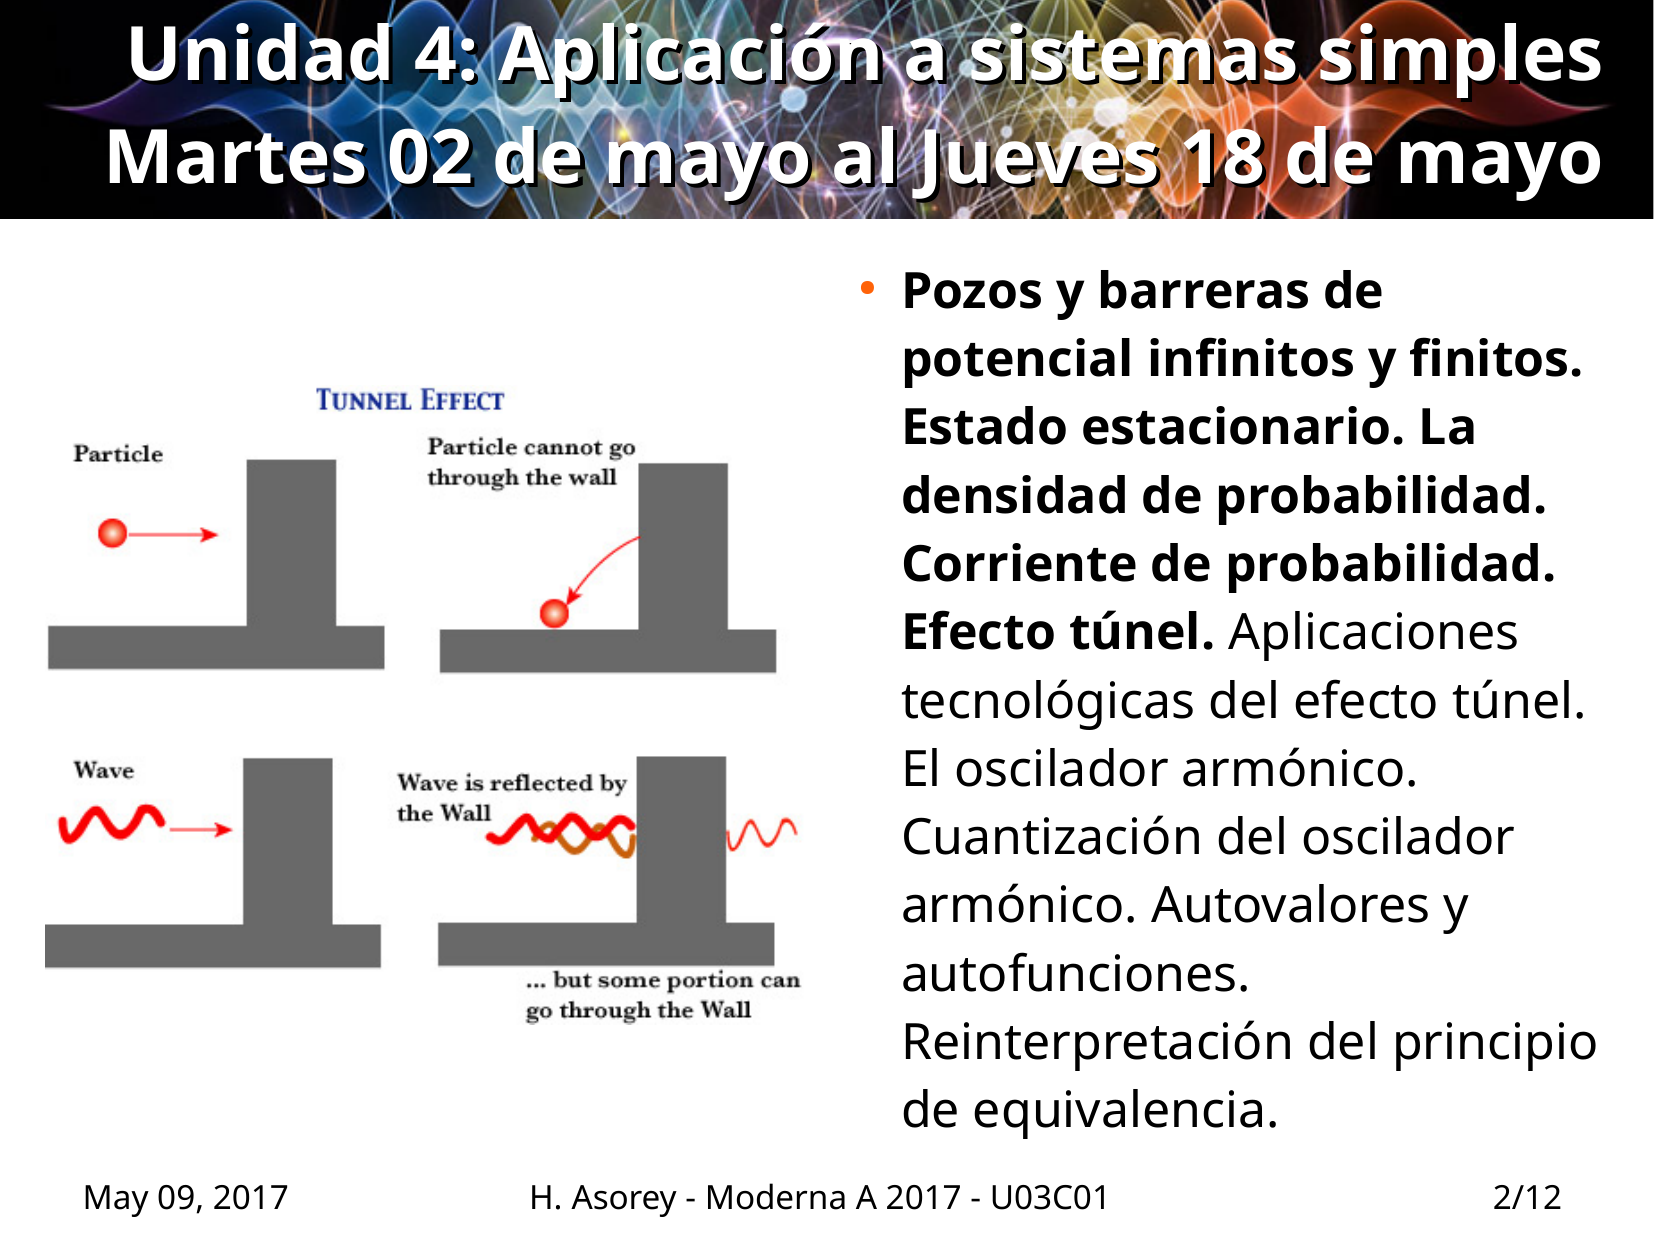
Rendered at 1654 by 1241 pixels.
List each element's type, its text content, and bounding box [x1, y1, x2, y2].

list Pozos y barreras de potencial infinitos y finitos. Estado estacionario. La densidad de probabilidad. Corriente de probabilidad. Efecto túnel. Aplicaciones tecnológicas del efecto túnel. El oscilador armónico. Cuantización del oscilador armónico. Autovalores y autofunciones. Reinterpretación del principio de equivalencia. [844, 255, 1606, 1156]
title Unidad 4: Aplicación a sistemas simples Martes 02 de mayo al Jueves 18 de mayo [45, 11, 1606, 195]
picture [0, 0, 1654, 219]
picture [45, 385, 807, 1025]
